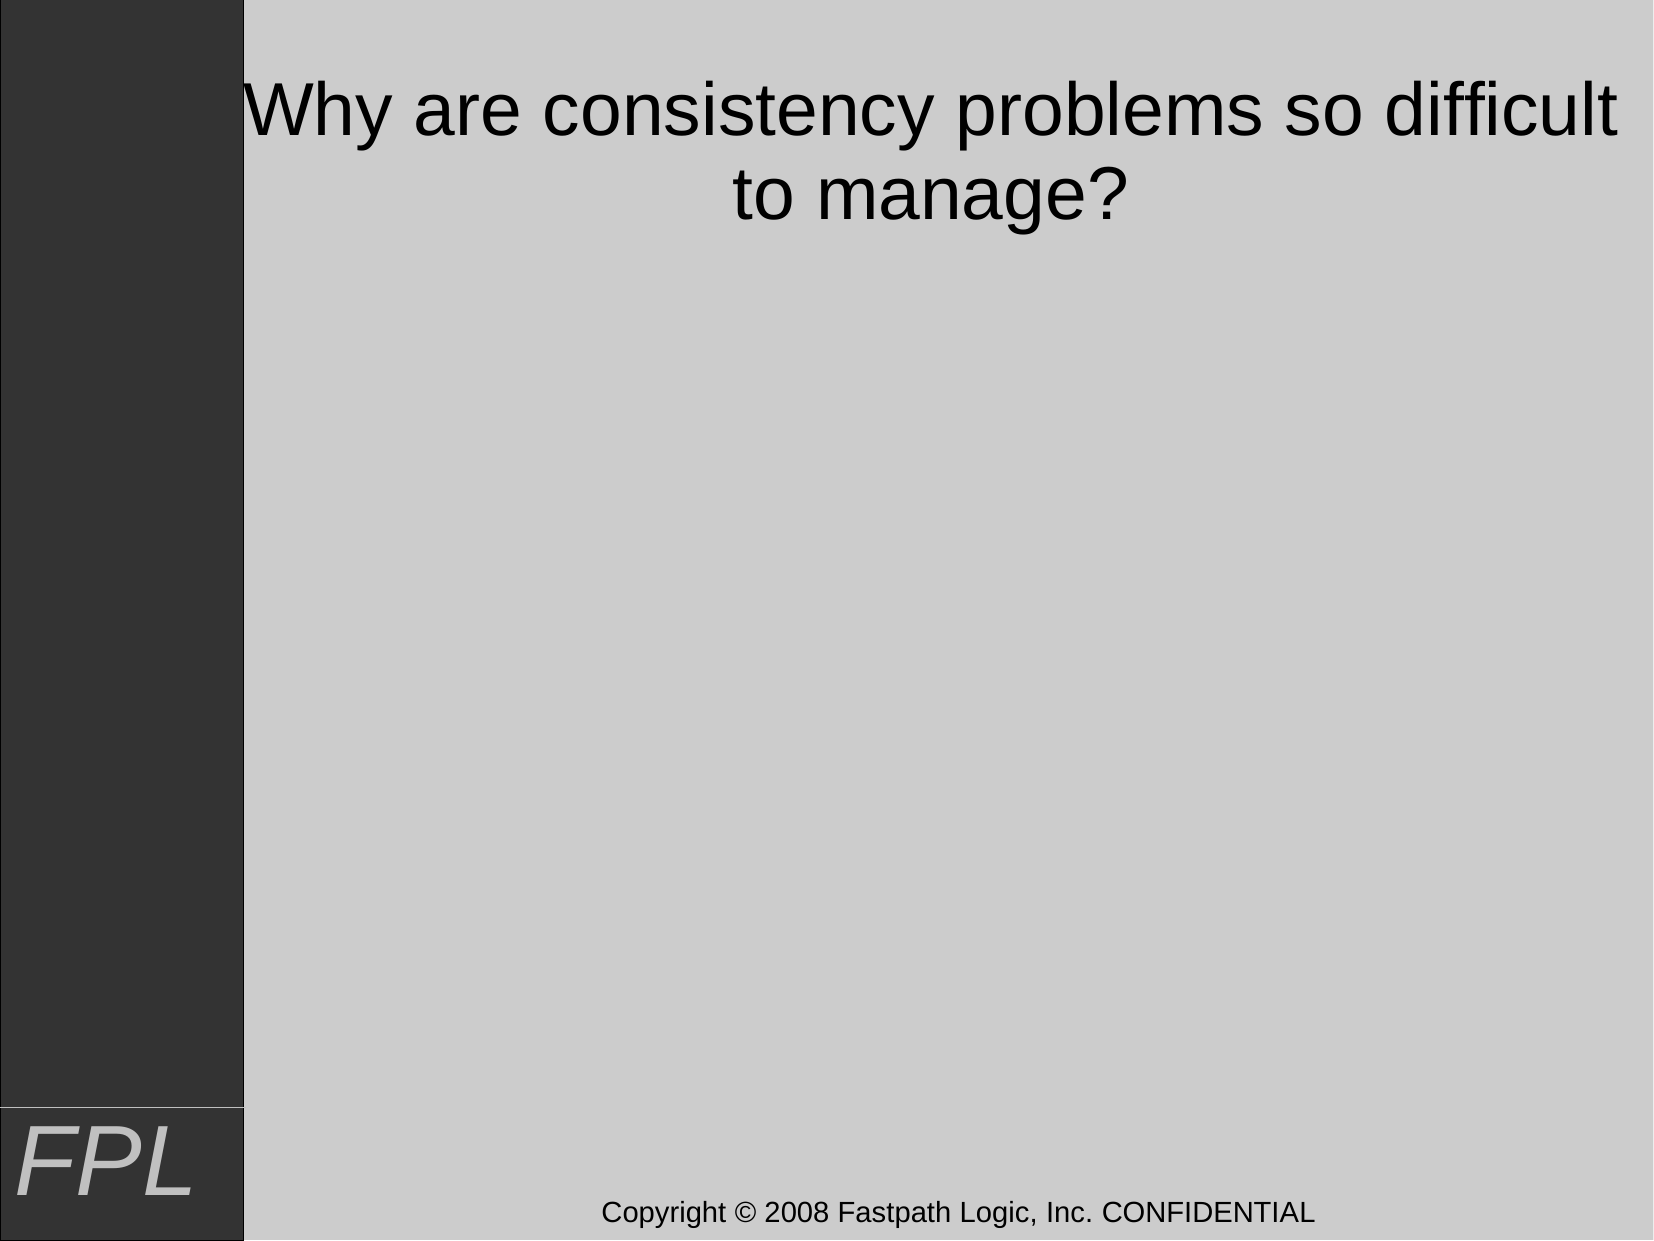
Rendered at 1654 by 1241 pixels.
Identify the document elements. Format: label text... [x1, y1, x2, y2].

title Why are consistency problems so difficult to manage? [225, 39, 1638, 263]
